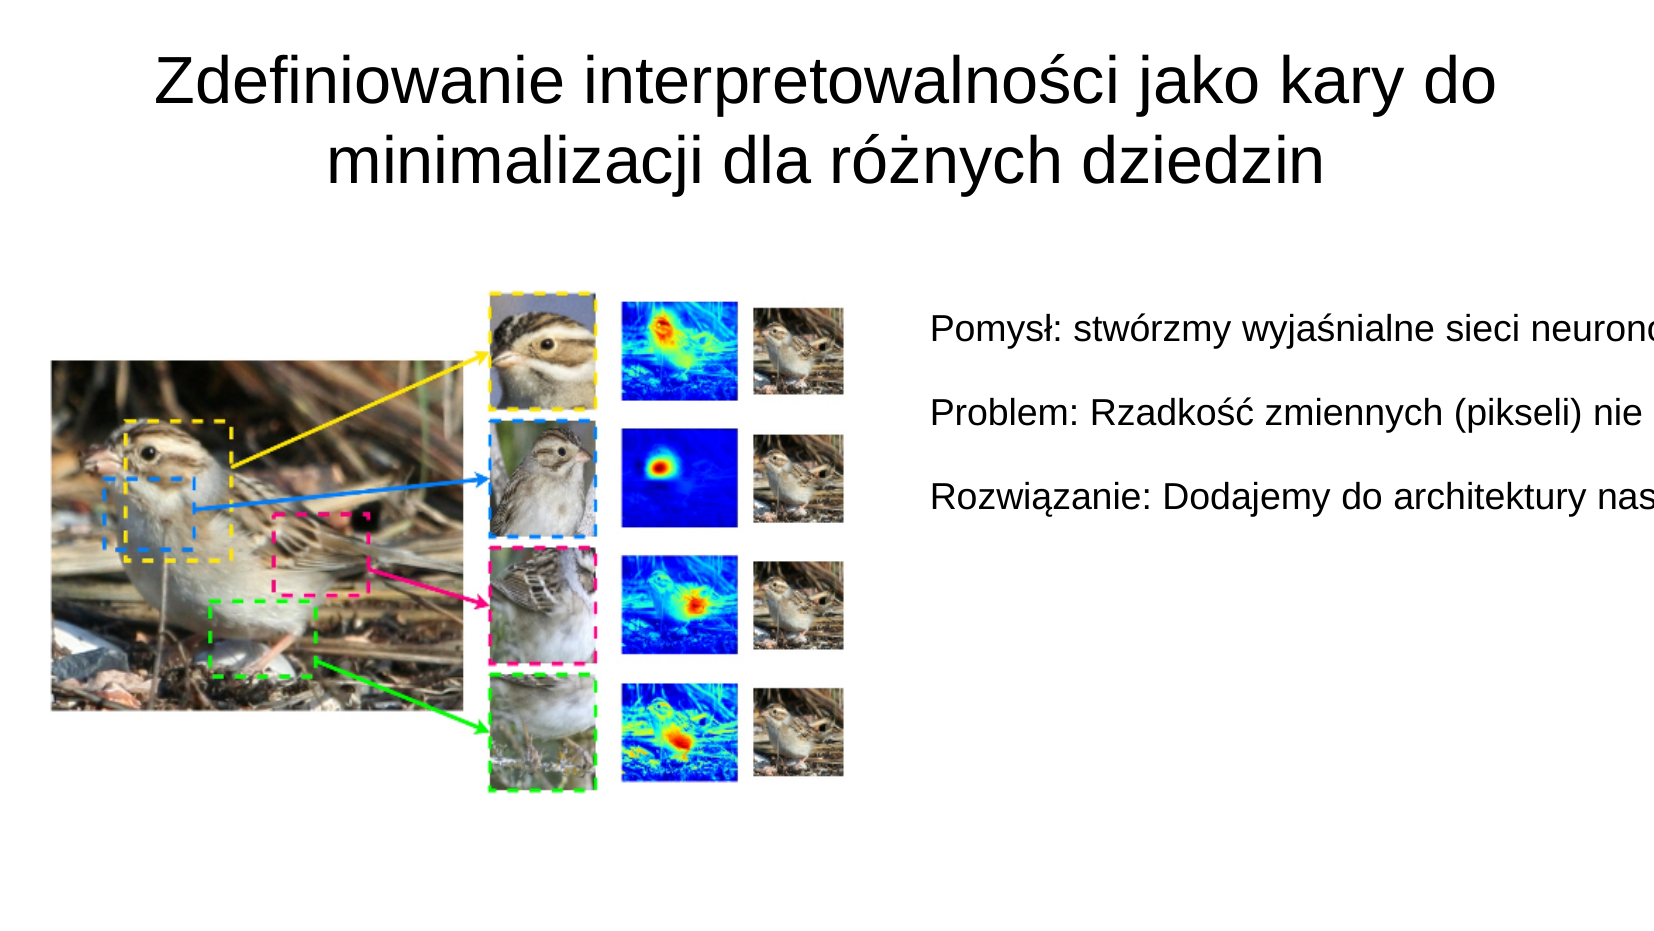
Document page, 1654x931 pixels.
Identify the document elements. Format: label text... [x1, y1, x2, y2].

picture [45, 285, 856, 796]
title Zdefiniowanie interpretowalności jako kary do minimalizacji dla różnych dziedzin [82, 37, 1571, 193]
text_box Pomysł: stwórzmy wyjaśnialne sieci neuronowe dla wizji komputerowej Problem: Rzadkość zmiennych (pikseli) nie poprawia interpretowalności Rozwiązanie: Dodajemy do architektury naszej sieci warstwę prototypową która rozpoznaje konkretnę elementy obrazu po czym stawiana jest predykcja na podstawie tej warstwy [915, 300, 1621, 777]
